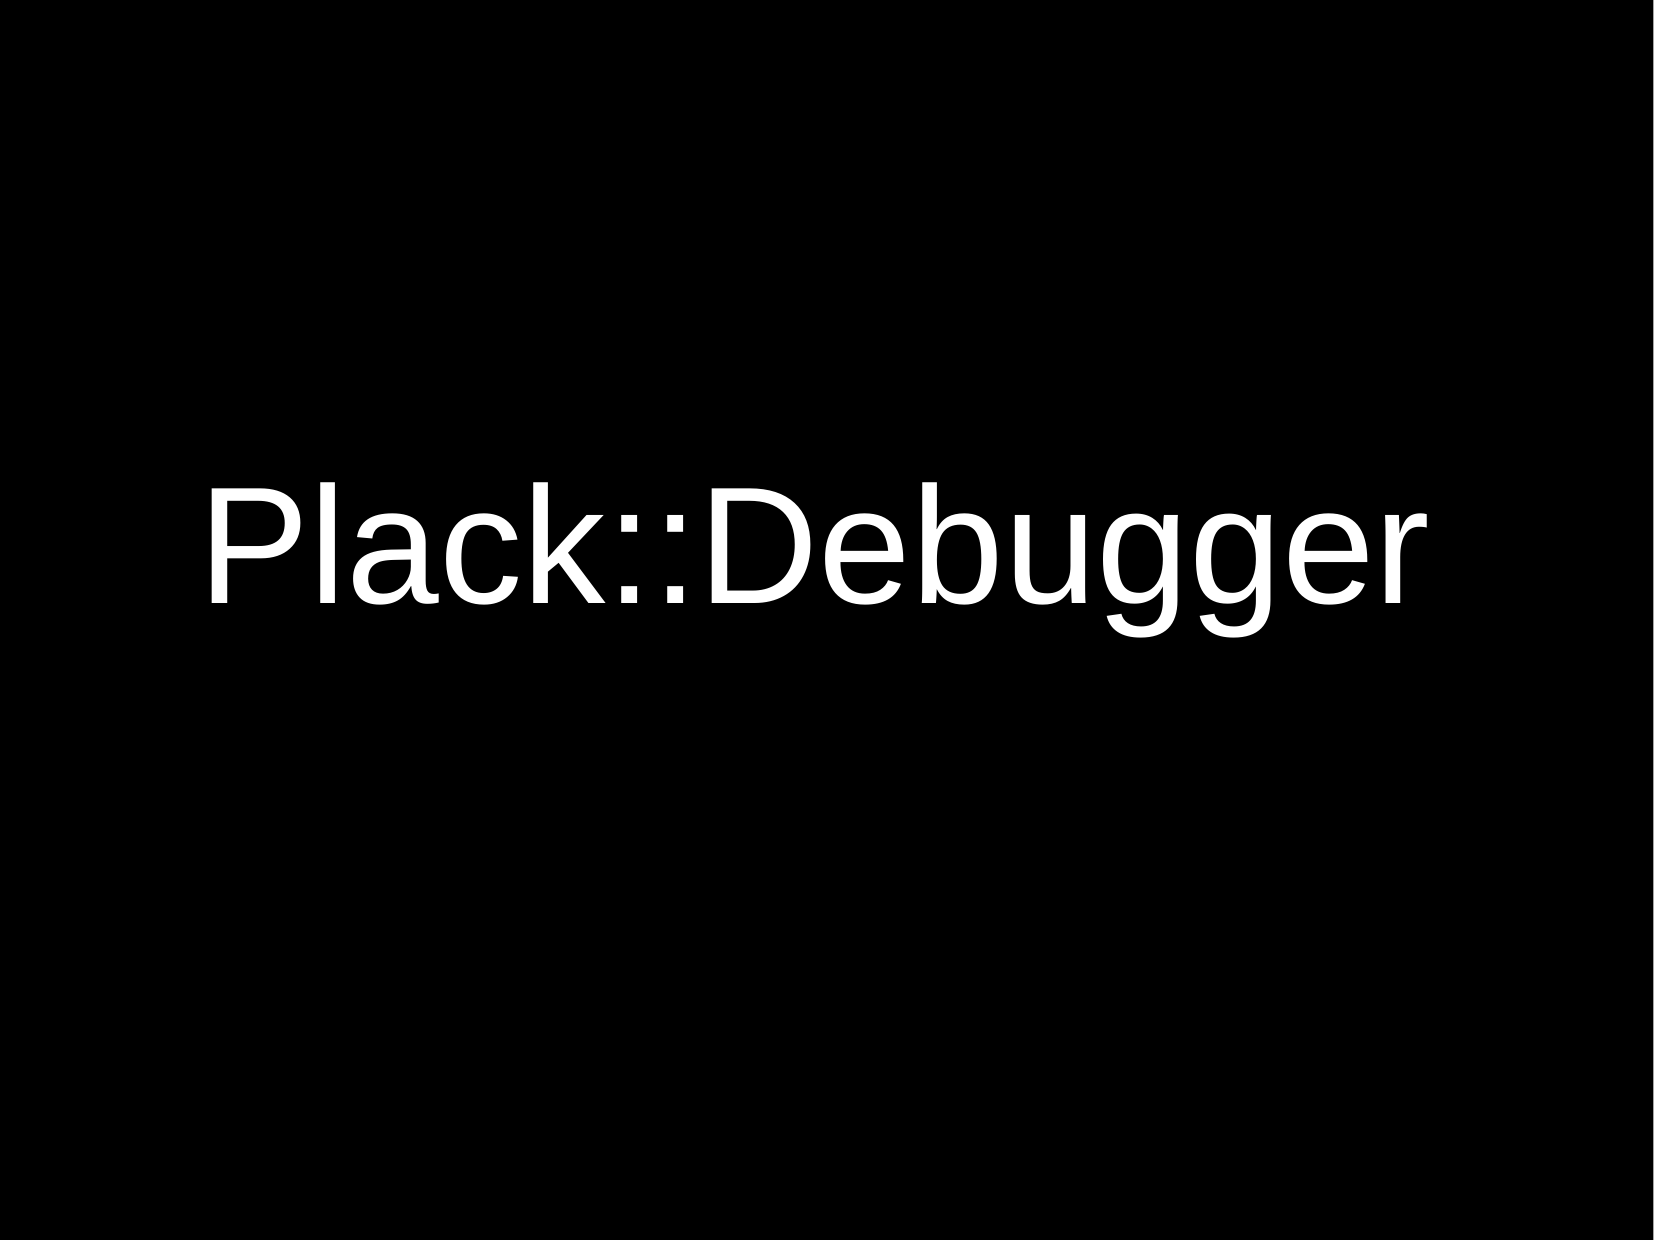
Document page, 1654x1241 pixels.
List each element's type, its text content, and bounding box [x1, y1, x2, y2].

title Plack::Debugger [70, 421, 1560, 671]
